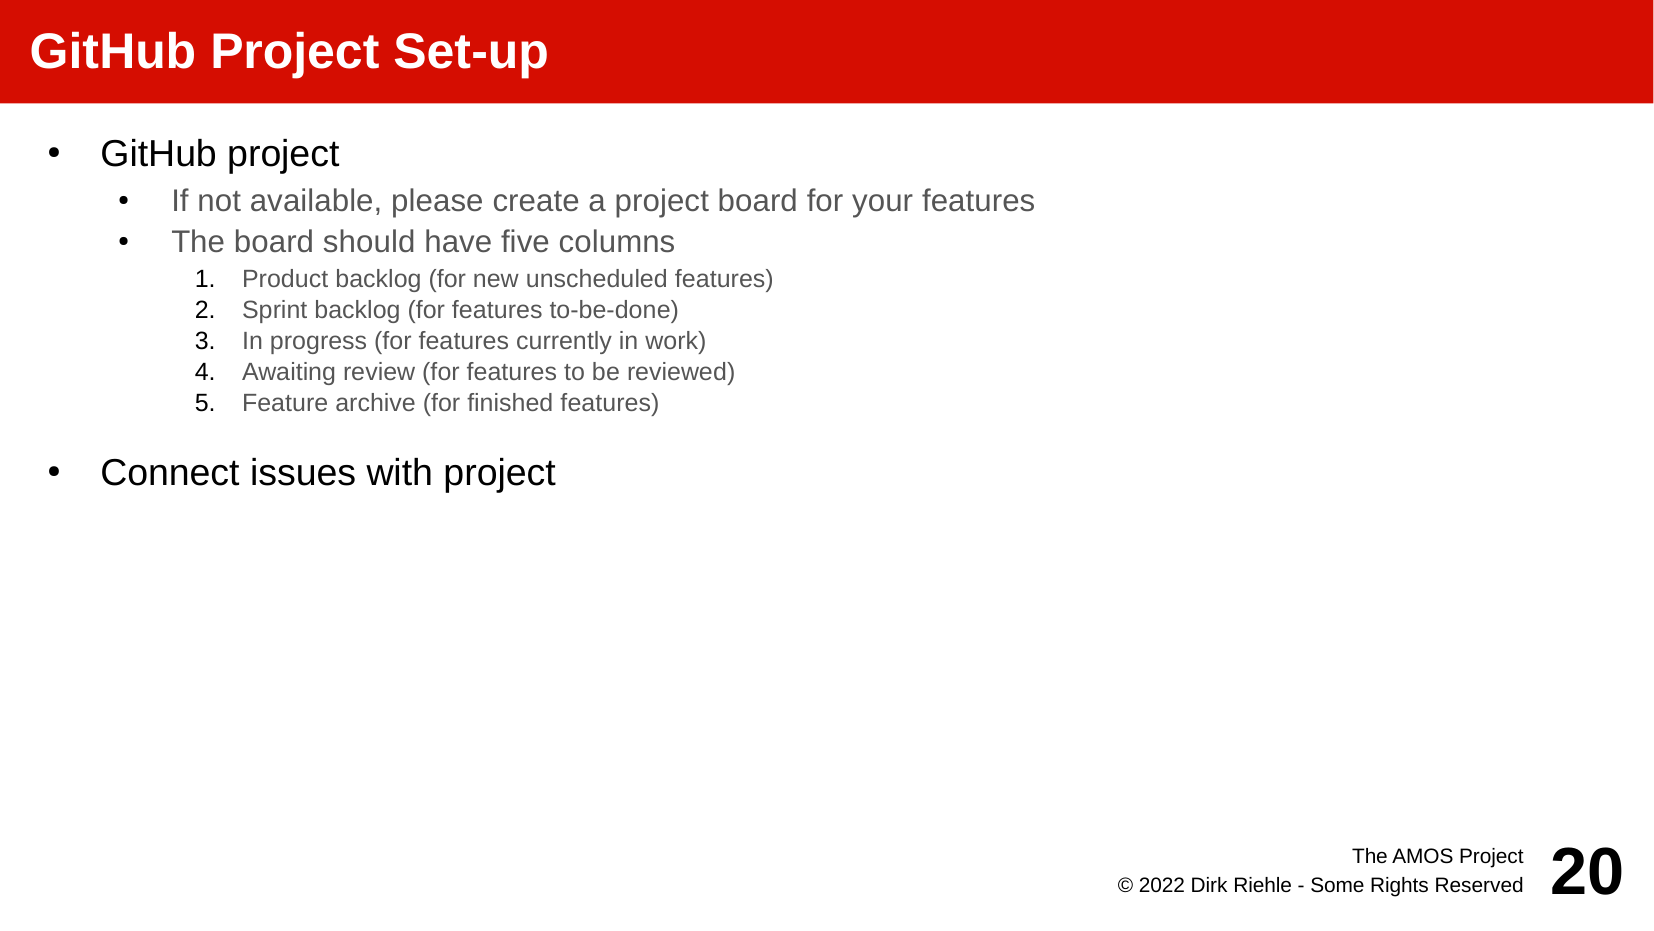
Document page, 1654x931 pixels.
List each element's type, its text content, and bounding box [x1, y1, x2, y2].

list GitHub project If not available, please create a project board for your features The board should have five columns Product backlog (for new unscheduled features) Sprint backlog (for features to-be-done) In progress (for features currently in work) Awaiting review (for features to be reviewed) Feature archive (for finished features) Connect issues with project [29, 132, 1625, 813]
title GitHub Project Set-up [0, 0, 1654, 104]
